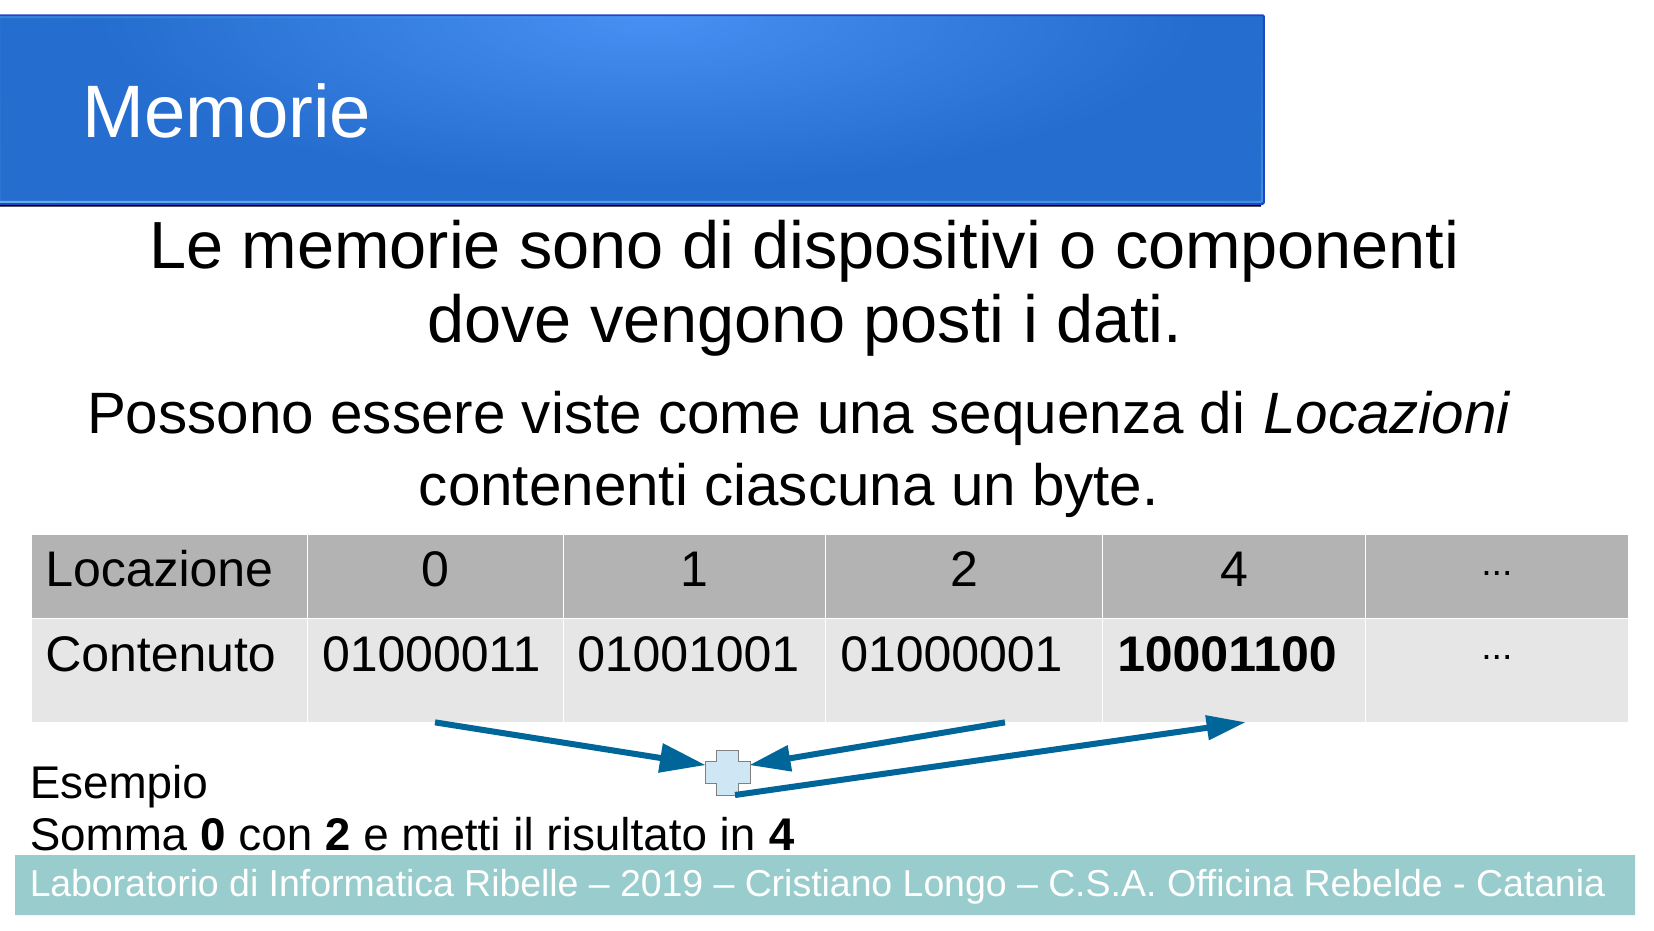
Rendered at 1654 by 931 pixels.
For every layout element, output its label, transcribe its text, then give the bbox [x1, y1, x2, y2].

text_box Le memorie sono di dispositivi o componenti dove vengono posti i dati. [81, 207, 1529, 358]
table_cell ... [1366, 619, 1628, 722]
table_header 0 [308, 535, 563, 618]
table_cell 01001001 [564, 619, 825, 722]
title Memorie [82, 35, 1235, 189]
table_header Locazione [32, 535, 307, 618]
table_header 1 [564, 535, 825, 618]
table_cell 10001100 [1103, 619, 1365, 722]
text_box Laboratorio di Informatica Ribelle – 2019 – Cristiano Longo – C.S.A. Officina Rebelde - Catania [15, 855, 1636, 916]
text_box Esempio Somma 0 con 2 e metti il risultato in 4 [739, 750, 901, 791]
text_box Possono essere viste come una sequenza di Locazioni contenenti ciascuna un byte. [75, 375, 1523, 526]
table_cell 01000011 [308, 619, 563, 722]
table_header ... [1366, 535, 1628, 618]
table_cell 01000001 [826, 619, 1102, 722]
table_cell Contenuto [32, 619, 307, 722]
text_box [705, 750, 751, 796]
table_header 2 [826, 535, 1102, 618]
text_box Esempio Somma 0 con 2 e metti il risultato in 4 [15, 750, 901, 871]
table_header 4 [1103, 535, 1365, 618]
